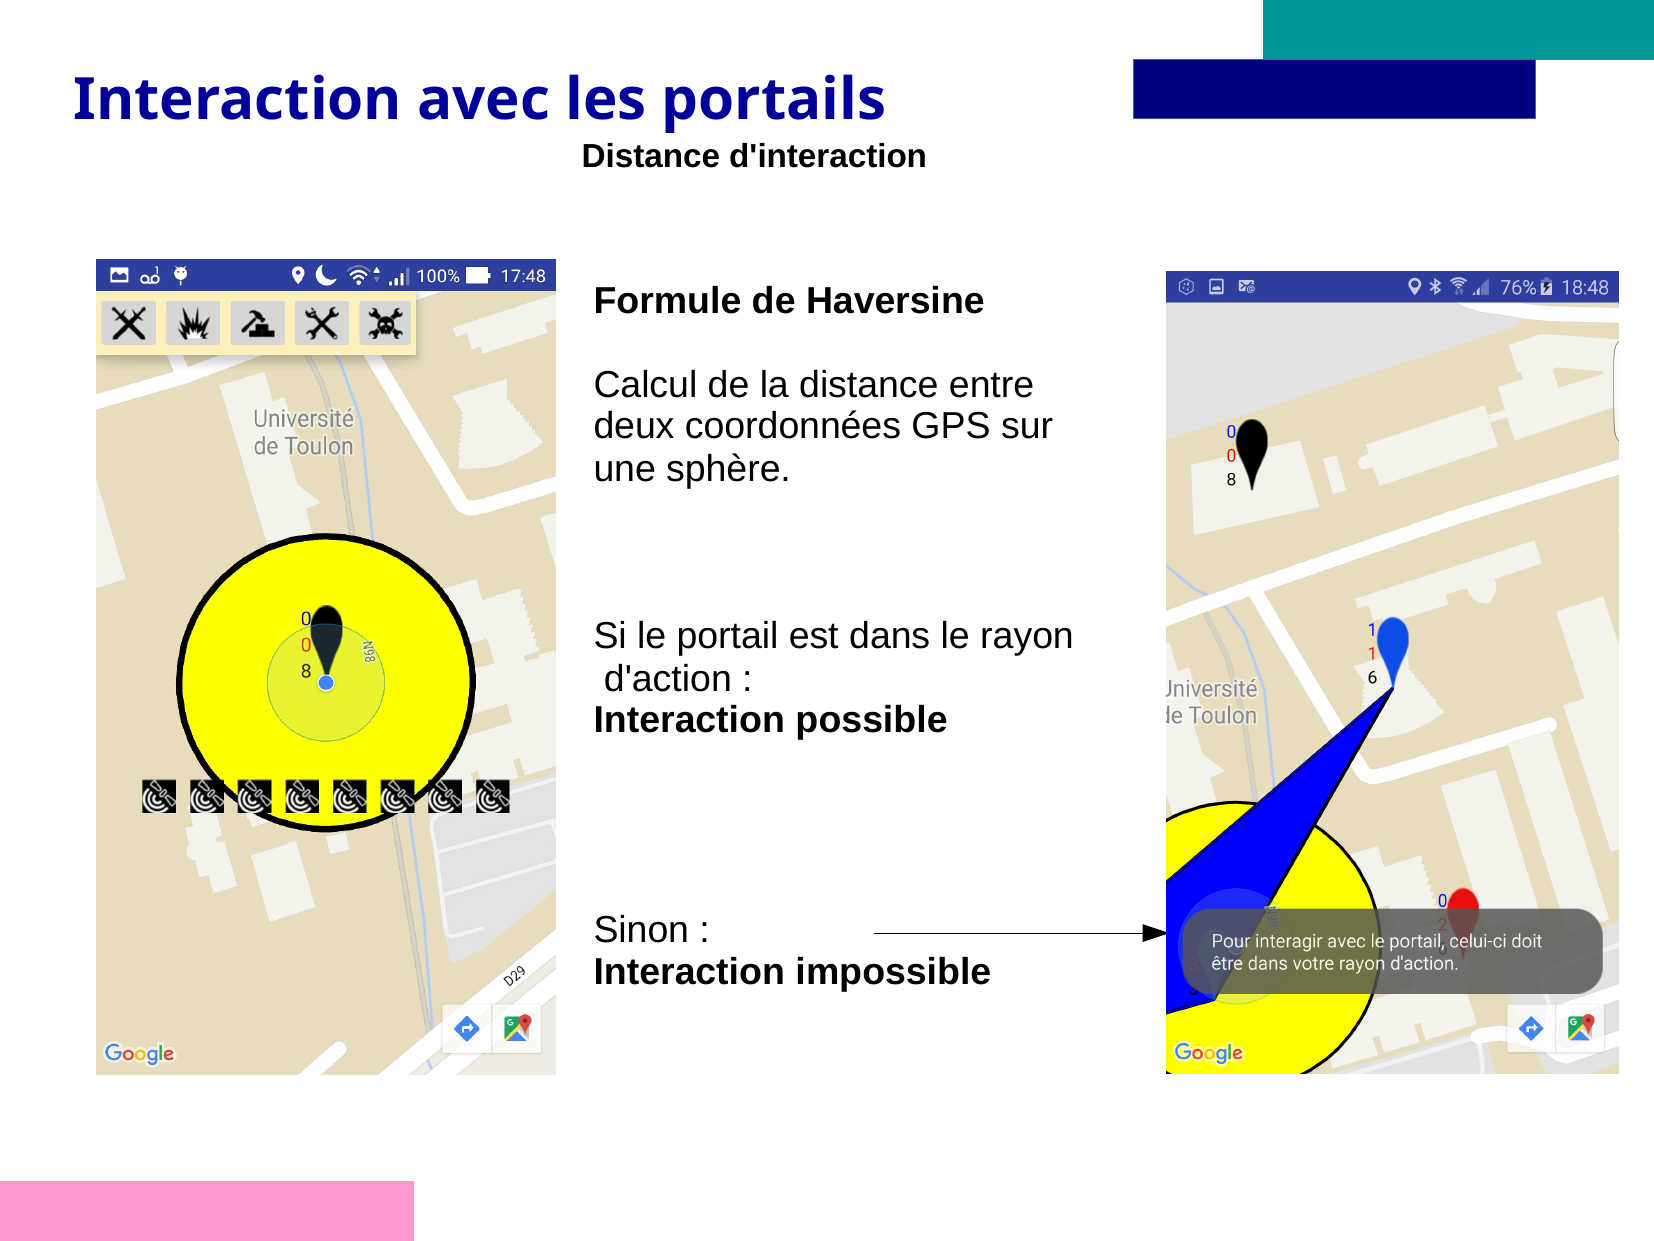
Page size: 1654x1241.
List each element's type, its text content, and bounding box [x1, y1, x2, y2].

text_box Interaction avec les portails [59, 49, 1087, 142]
text_box [0, 1181, 414, 1241]
text_box [1133, 0, 1654, 119]
picture [96, 259, 556, 1075]
text_box Formule de Haversine Calcul de la distance entre deux coordonnées GPS sur une sphère. Si le portail est dans le rayon d'action : Interaction possible Sinon : Interaction impossible [578, 271, 1099, 1134]
text_box Distance d'interaction [566, 129, 969, 229]
picture [1166, 271, 1619, 1074]
